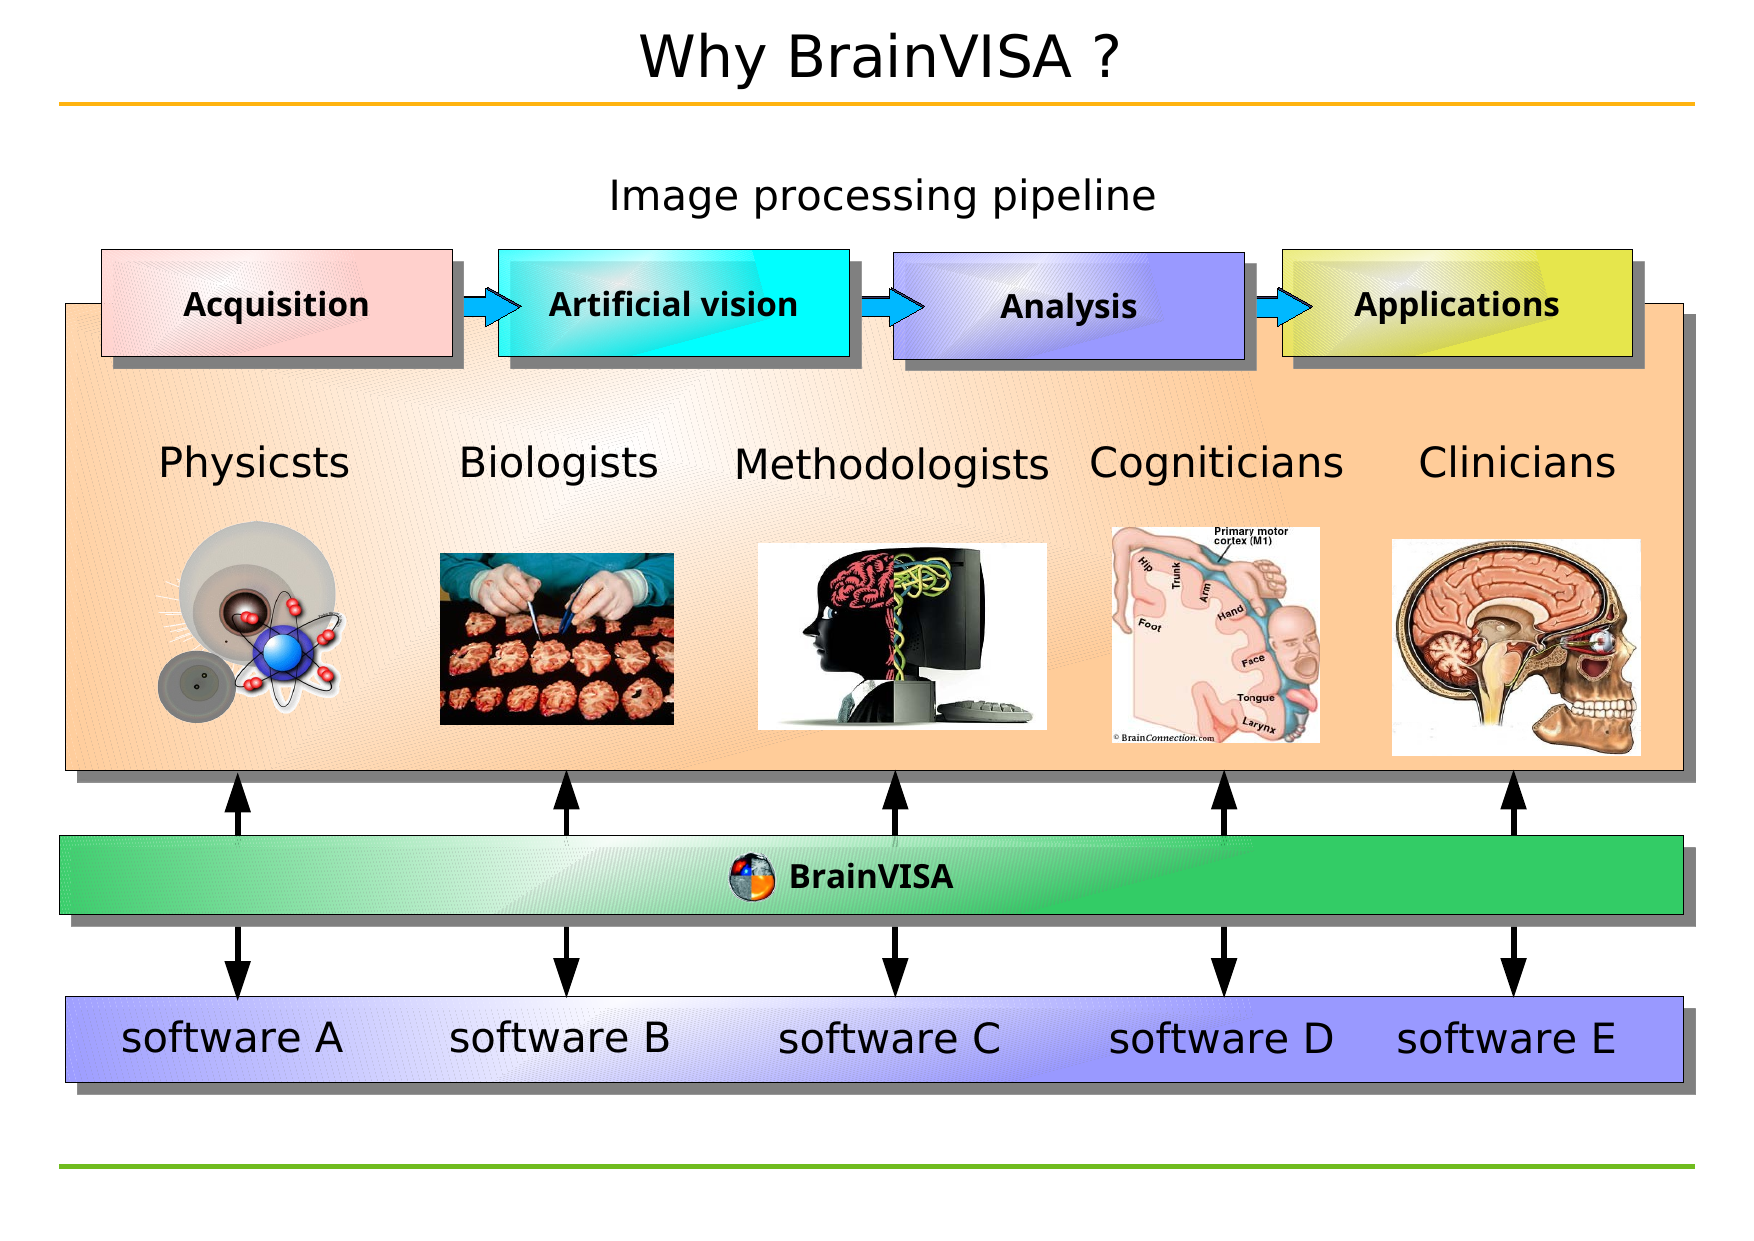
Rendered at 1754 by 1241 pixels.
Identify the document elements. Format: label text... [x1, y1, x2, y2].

text_box Analysis [893, 252, 1245, 360]
picture [575, 562, 586, 567]
text_box software E [1381, 1007, 1647, 1079]
text_box BrainVISA [59, 835, 1684, 915]
text_box [65, 287, 1684, 771]
text_box Biologists [443, 431, 686, 533]
text_box Why BrainVISA ? [623, 16, 1138, 100]
text_box software C [763, 1006, 1028, 1079]
picture [440, 553, 674, 725]
picture [1112, 533, 1320, 743]
text_box software D [1093, 1007, 1359, 1079]
picture [727, 851, 777, 903]
text_box Clinicians [1403, 431, 1637, 533]
text_box Acquisition [101, 249, 453, 357]
text_box Artificial vision [498, 249, 850, 357]
text_box Methodologists [719, 432, 1071, 535]
text_box Image processing pipeline [594, 164, 1202, 266]
text_box Physicsts [143, 431, 377, 533]
picture [758, 543, 1047, 730]
text_box software A [106, 1006, 371, 1079]
text_box software B [433, 1006, 699, 1079]
picture [556, 553, 567, 559]
text_box [65, 996, 1684, 1083]
picture [156, 533, 348, 723]
text_box Applications [1282, 249, 1633, 357]
text_box Cogniticians [1074, 431, 1370, 533]
picture [1392, 539, 1641, 756]
